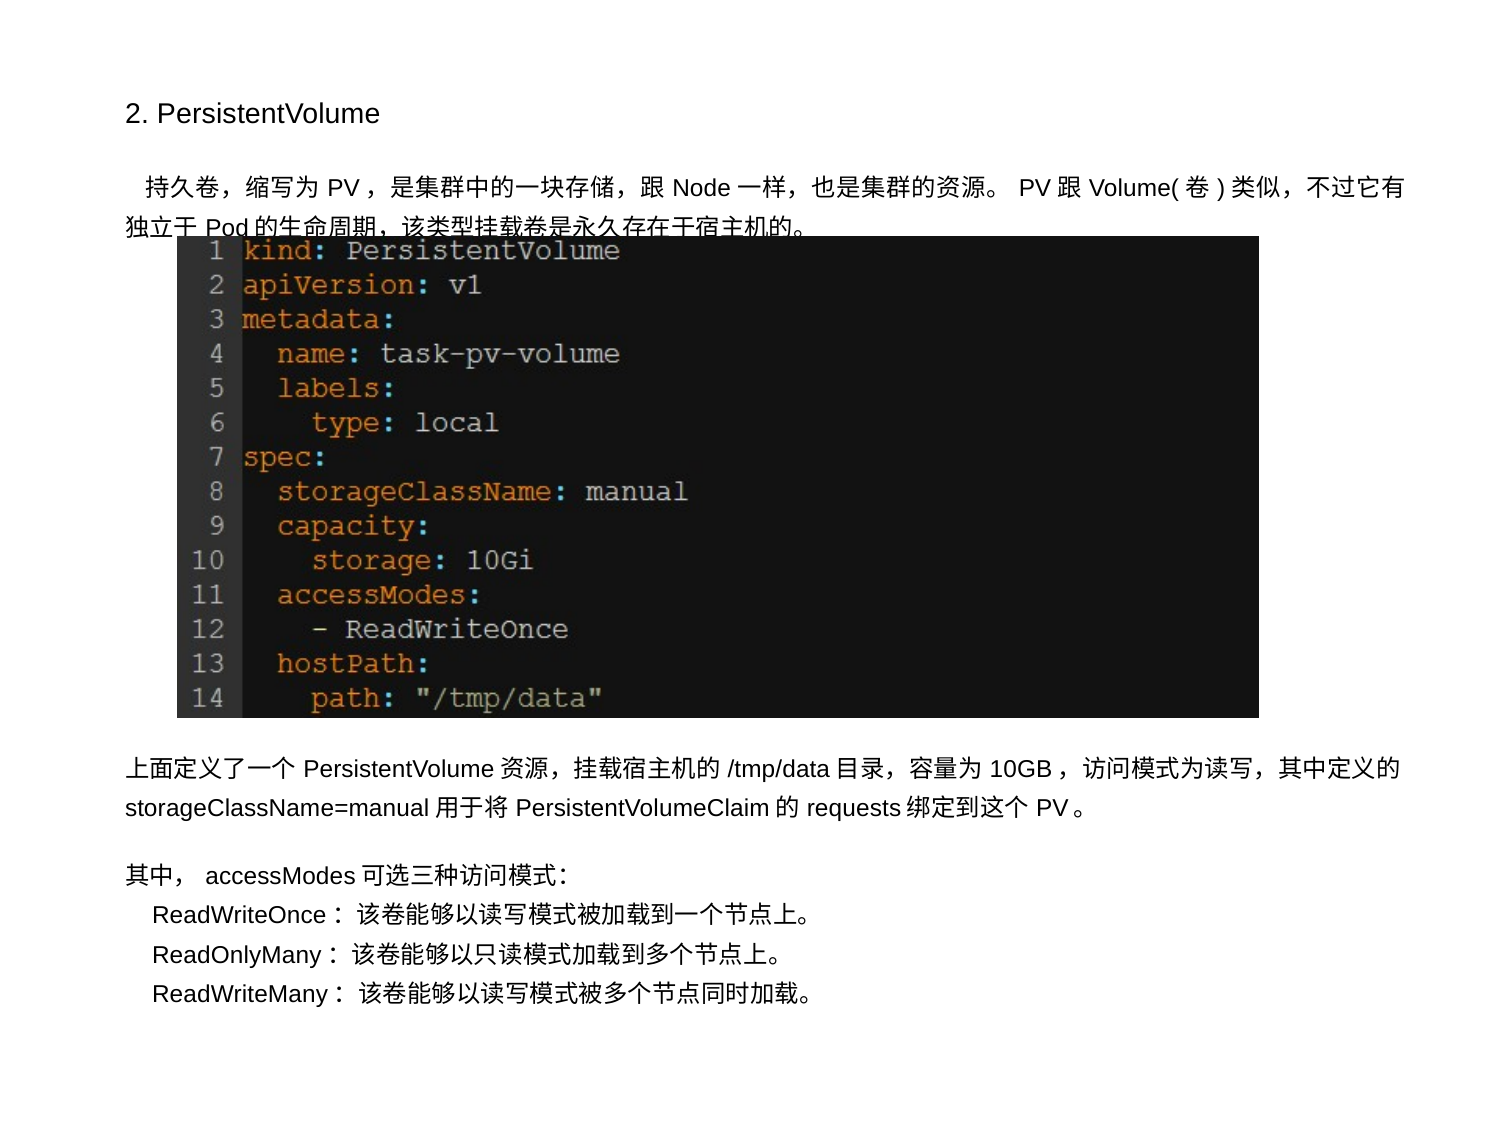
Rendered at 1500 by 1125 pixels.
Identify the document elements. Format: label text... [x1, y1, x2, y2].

list 2. PersistentVolume 持久卷，缩写为PV，是集群中的一块存储，跟Node一样，也是集群的资源。PV跟Volume(卷)类似，不过它有独立于Pod的生命周期，该类型挂载卷是永久存在于宿主机的。 上面定义了一个PersistentVolume资源，挂载宿主机的/tmp/data目录，容量为10GB，访问模式为读写，其中定义的storageClassName=manual用于将PersistentVolumeClaim的requests绑定到这个PV。 其中，accessModes可选三种访问模式： ReadWriteOnce：该卷能够以读写模式被加载到一个节点上。 ReadOnlyMany：该卷能够以只读模式加载到多个节点上。 ReadWriteMany：该卷能够以读写模式被多个节点同时加载。 [55, 94, 1406, 1011]
picture [177, 236, 1259, 718]
